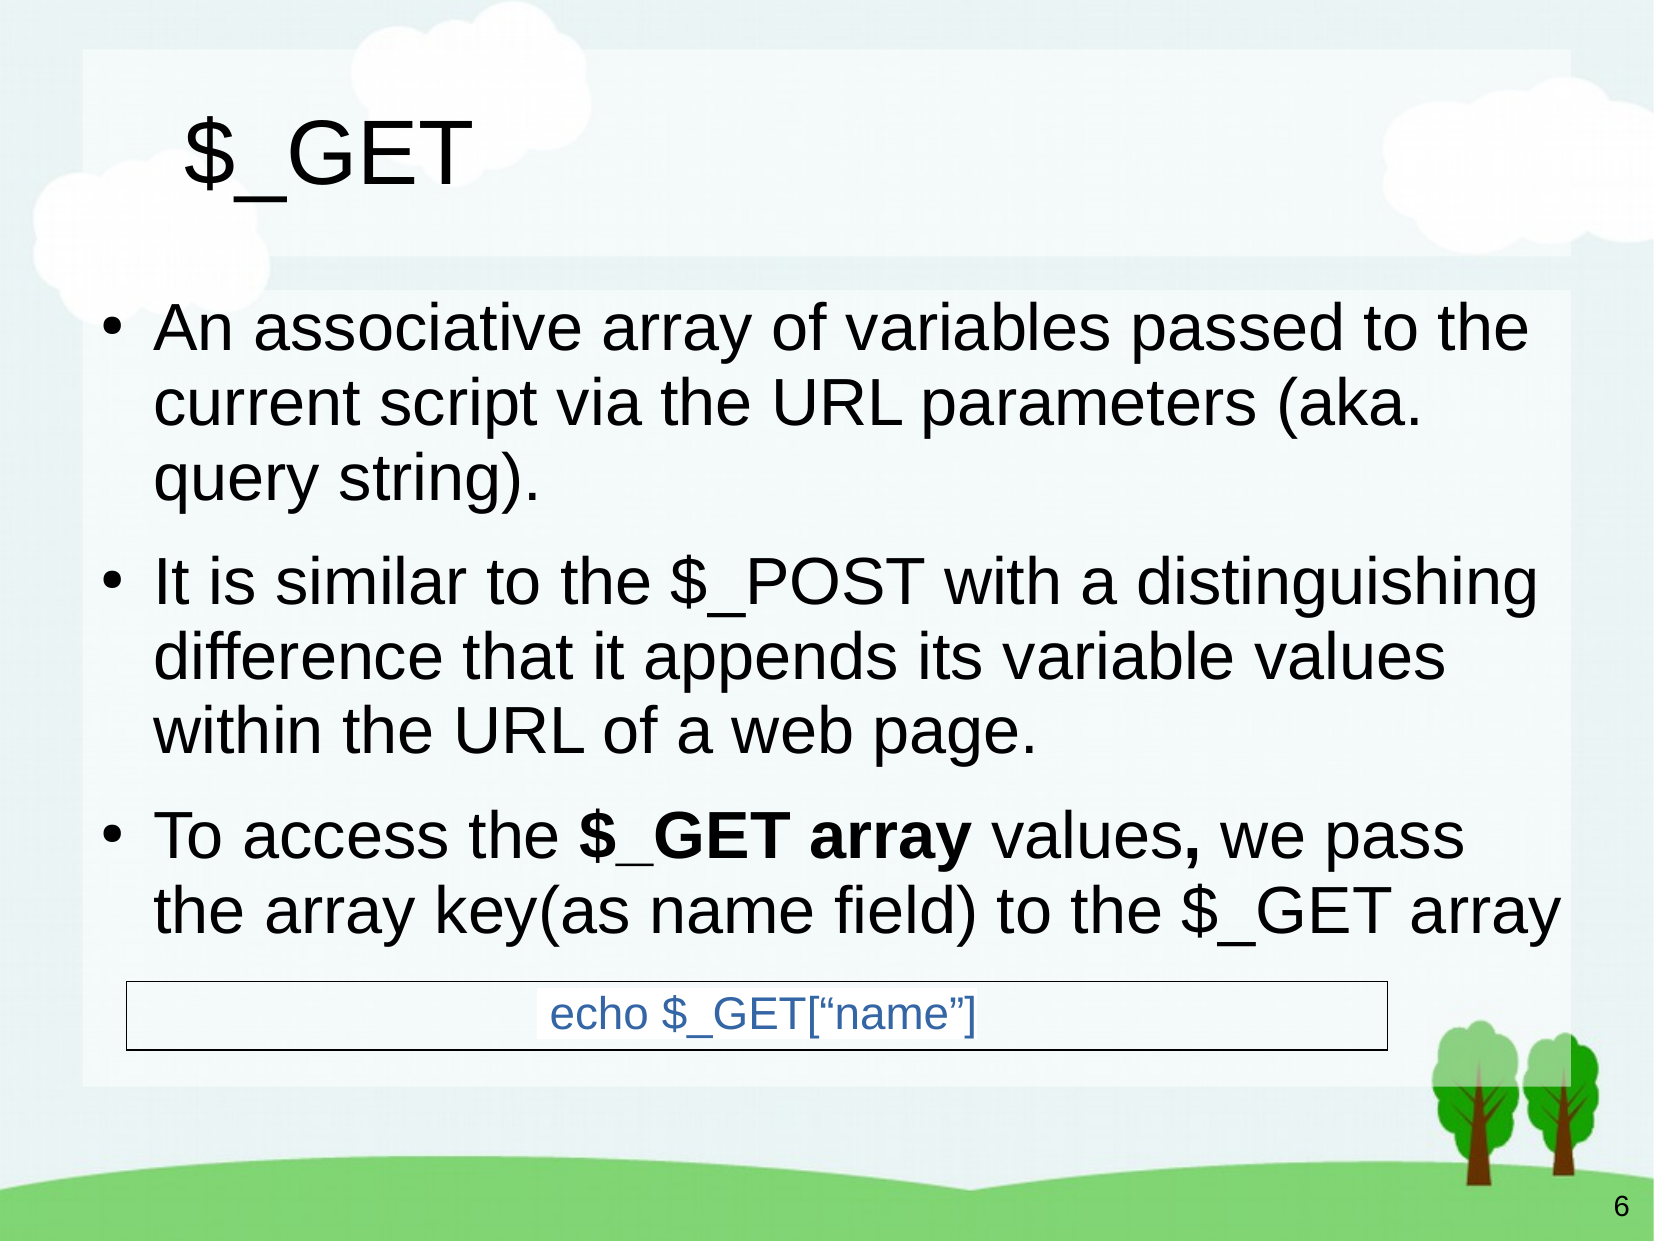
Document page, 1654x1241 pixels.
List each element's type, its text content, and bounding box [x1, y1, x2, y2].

table_header echo $_GET[“name”] [127, 982, 1387, 1049]
picture [0, 0, 1654, 1241]
list An associative array of variables passed to the current script via the URL parameters (aka. query string). It is similar to the $_POST with a distinguishing difference that it appends its variable values within the URL of a web page. To access the $_GET array values, we pass the array key(as name field) to the $_GET array [82, 290, 1571, 1087]
title $_GET [82, 49, 1571, 257]
